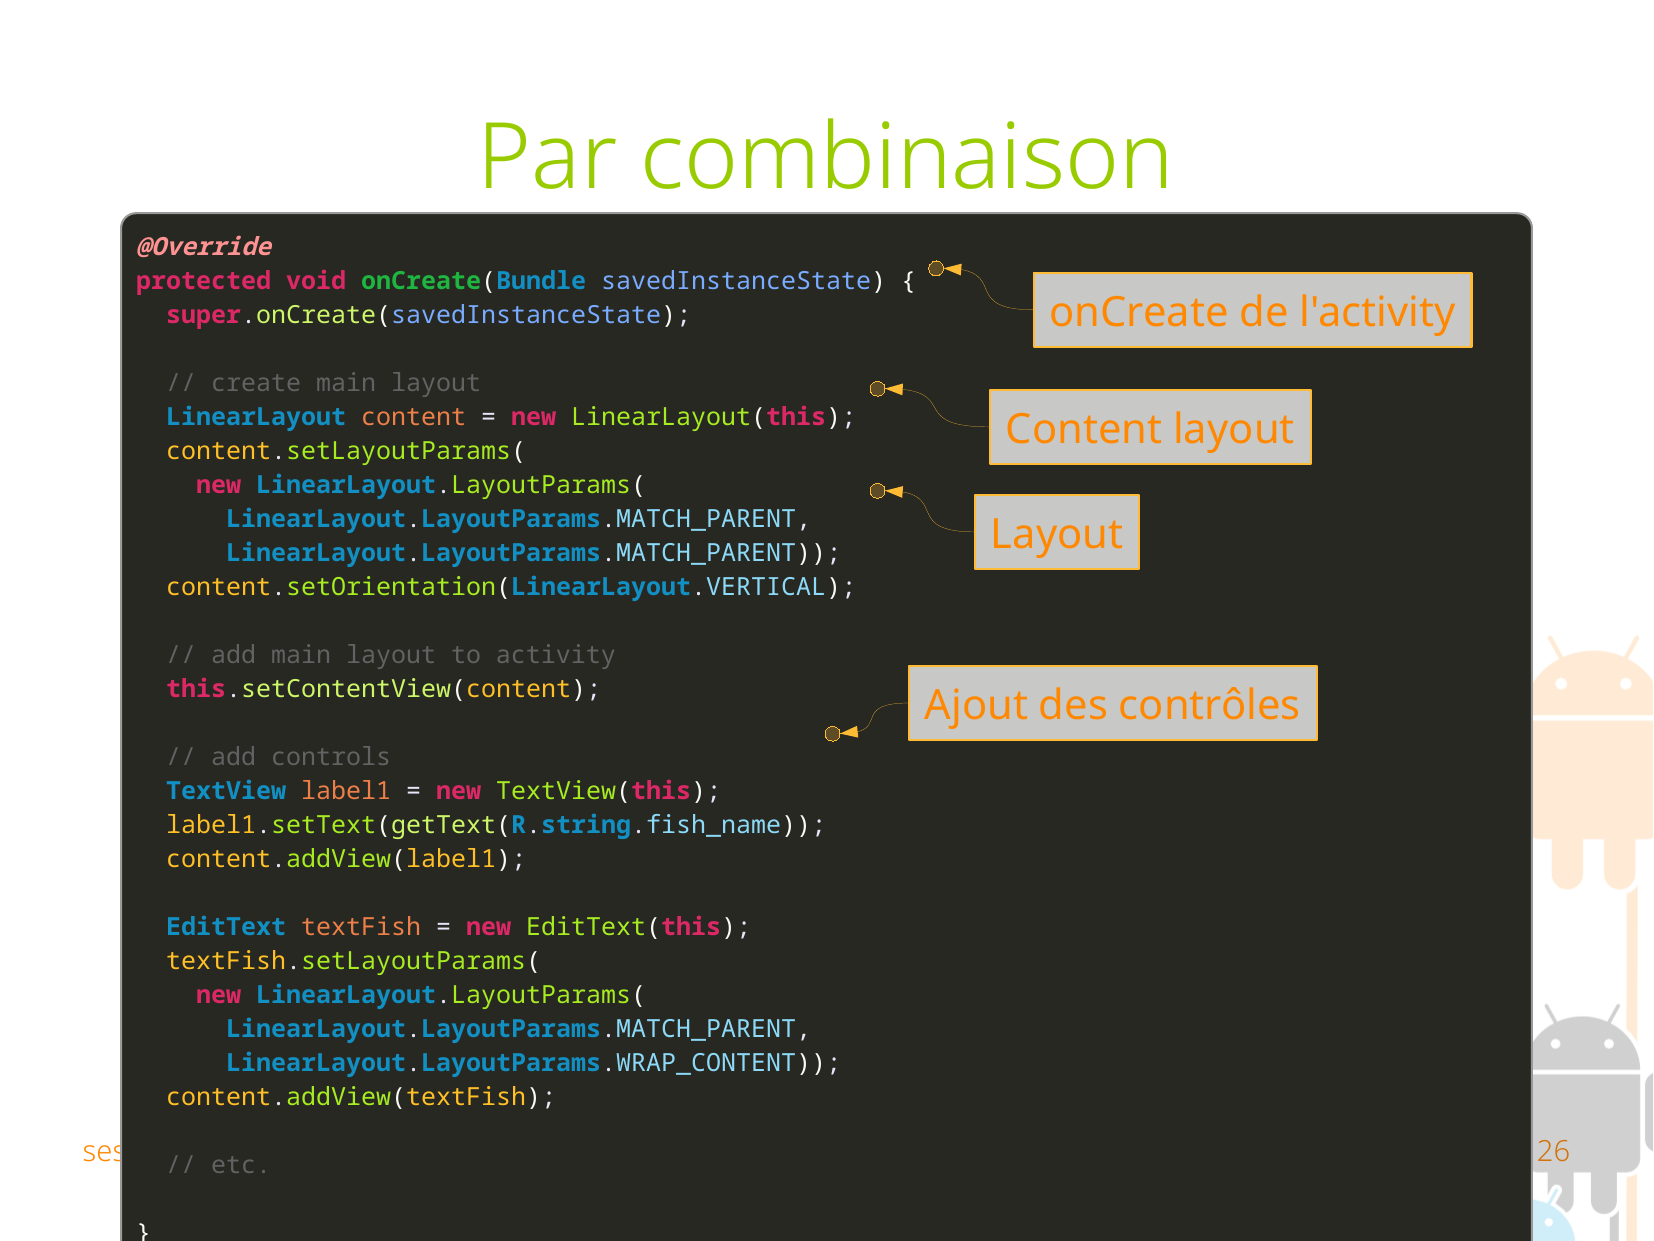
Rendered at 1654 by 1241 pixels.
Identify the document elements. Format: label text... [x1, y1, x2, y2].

text_box @Override protected void onCreate(Bundle savedInstanceState) { super.onCreate(savedInstanceState); // create main layout LinearLayout content = new LinearLayout(this); content.setLayoutParams( new LinearLayout.LayoutParams( LinearLayout.LayoutParams.MATCH_PARENT, LinearLayout.LayoutParams.MATCH_PARENT)); content.setOrientation(LinearLayout.VERTICAL); // add main layout to activity this.setContentView(content); // add controls TextView label1 = new TextView(this); label1.setText(getText(R.string.fish_name)); content.addView(label1); EditText textFish = new EditText(this); textFish.setLayoutParams( new LinearLayout.LayoutParams( LinearLayout.LayoutParams.MATCH_PARENT, LinearLayout.LayoutParams.WRAP_CONTENT)); content.addView(textFish); // etc. } [121, 213, 1532, 1123]
text_box [870, 483, 885, 499]
text_box [825, 726, 840, 742]
text_box onCreate de l'activity [1033, 272, 1449, 339]
text_box [928, 260, 944, 276]
picture [1533, 423, 1654, 1241]
text_box Ajout des contrôles [909, 666, 1300, 732]
title Par combinaison [82, 49, 1571, 257]
text_box Content layout [990, 390, 1291, 456]
text_box Layout [975, 495, 1132, 561]
text_box [870, 381, 885, 397]
